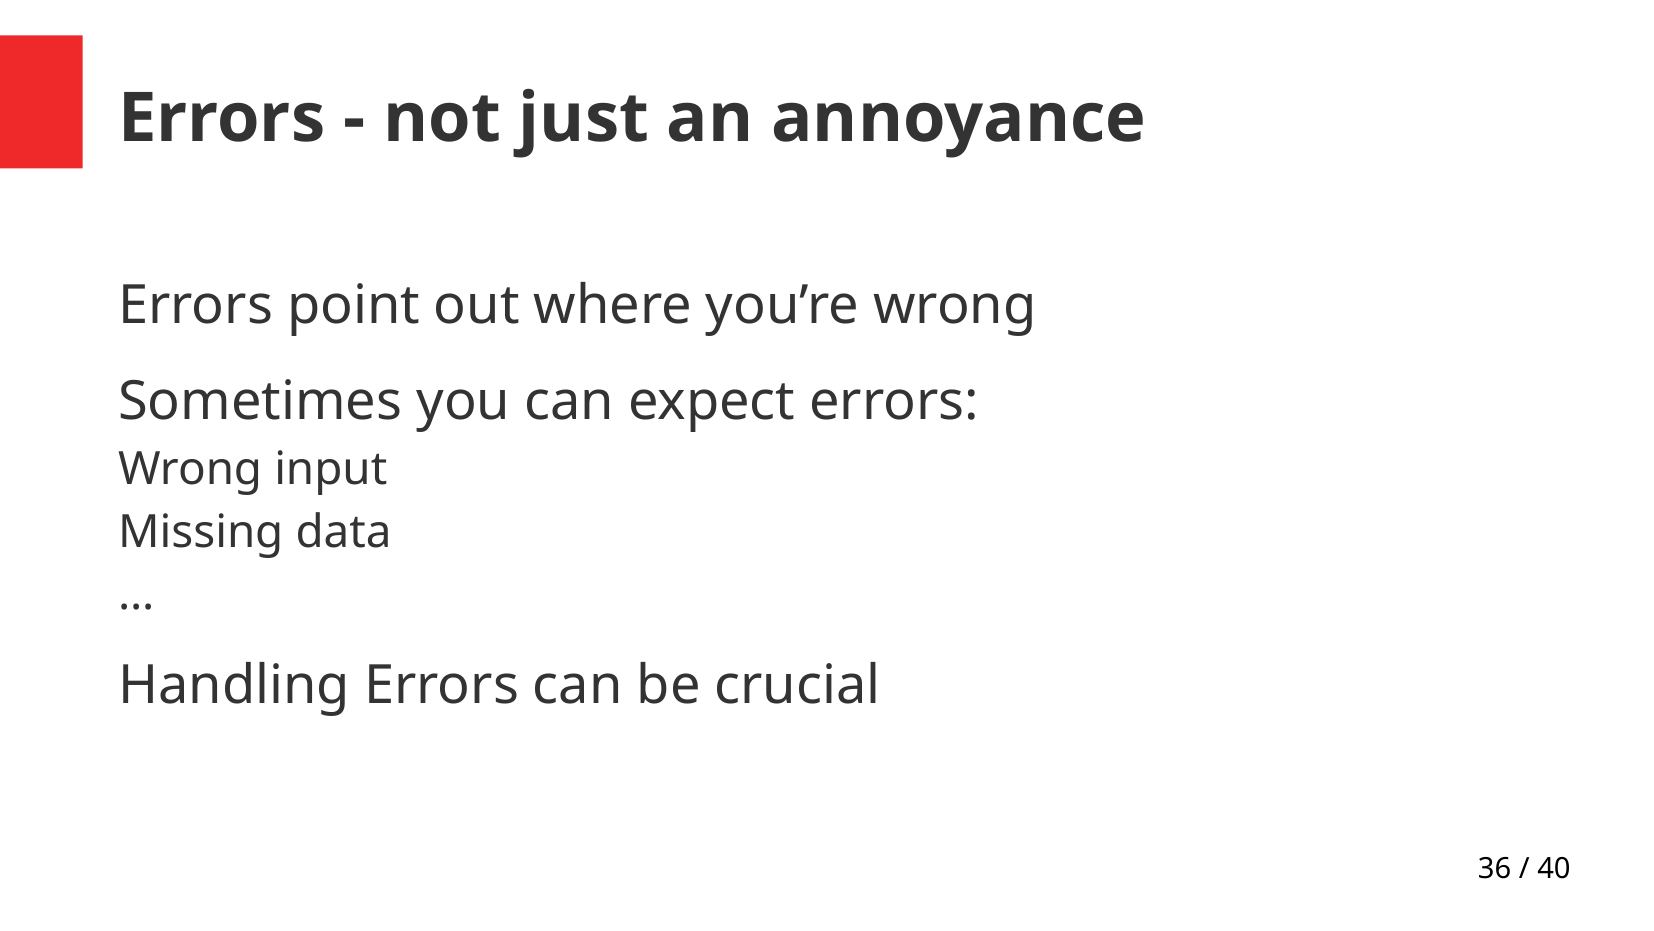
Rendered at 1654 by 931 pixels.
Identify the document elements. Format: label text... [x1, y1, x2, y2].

list Errors point out where you’re wrong Sometimes you can expect errors: Wrong input Missing data … Handling Errors can be crucial [118, 265, 1536, 806]
title Errors - not just an annoyance [118, 37, 1571, 193]
